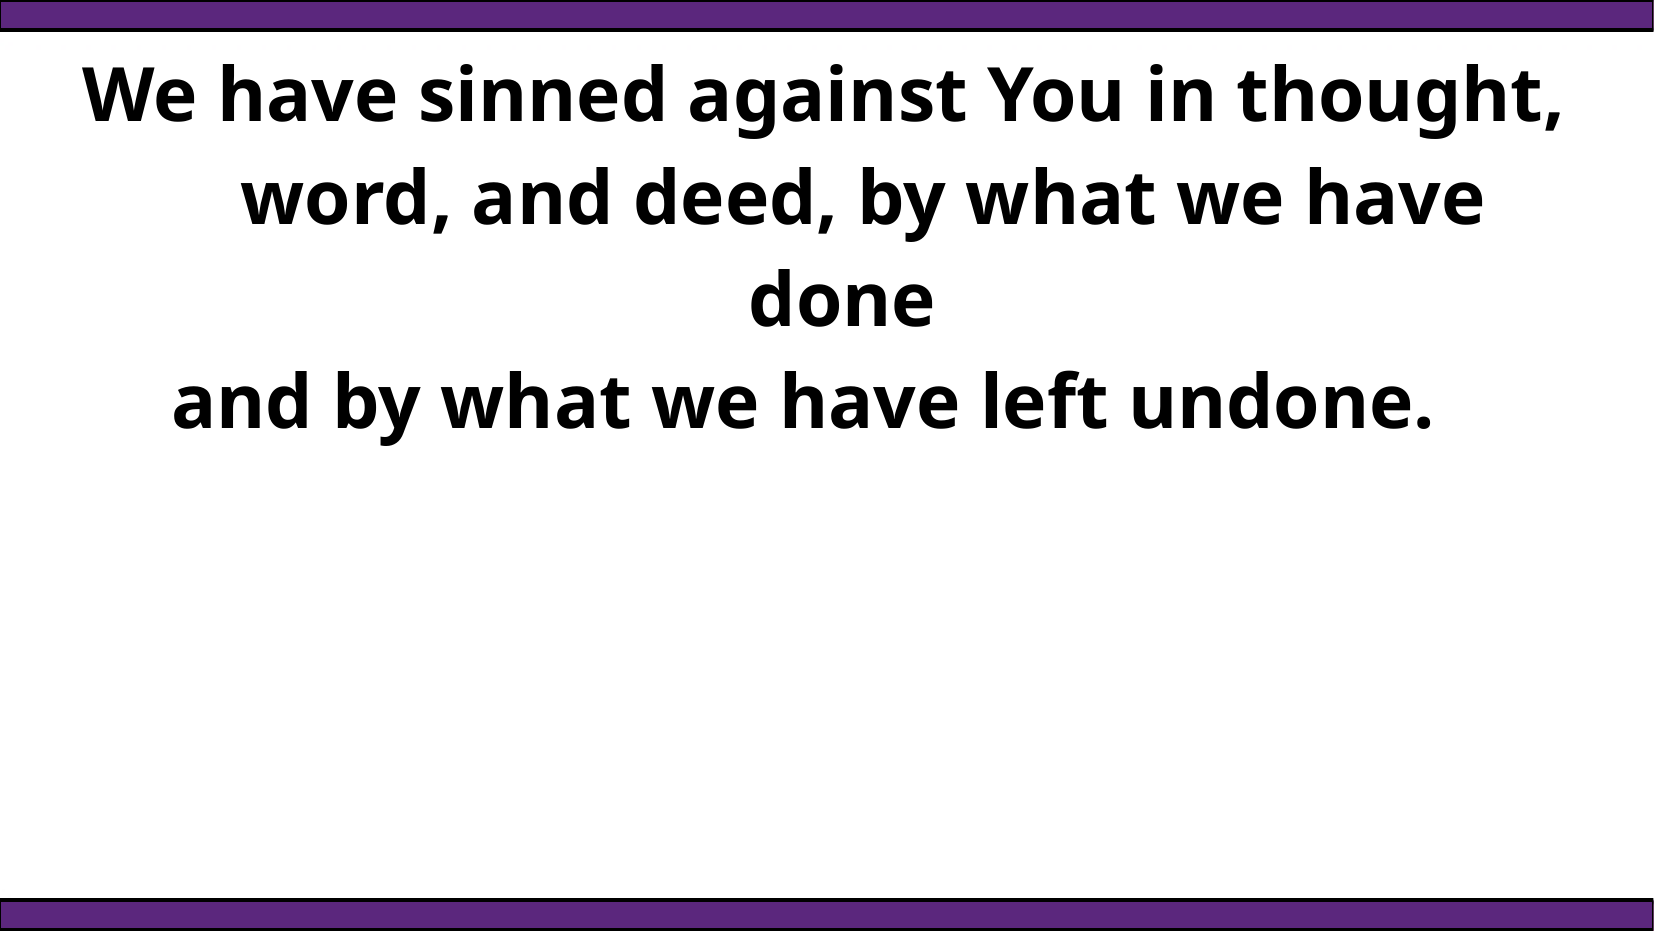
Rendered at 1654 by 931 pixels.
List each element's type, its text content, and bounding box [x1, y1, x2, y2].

text_box [0, 0, 1654, 31]
picture [0, 31, 1654, 900]
text_box We have sinned against You in thought, word, and deed, by what we have done and by what we have left undone. [58, 34, 1589, 349]
text_box [0, 900, 1654, 931]
